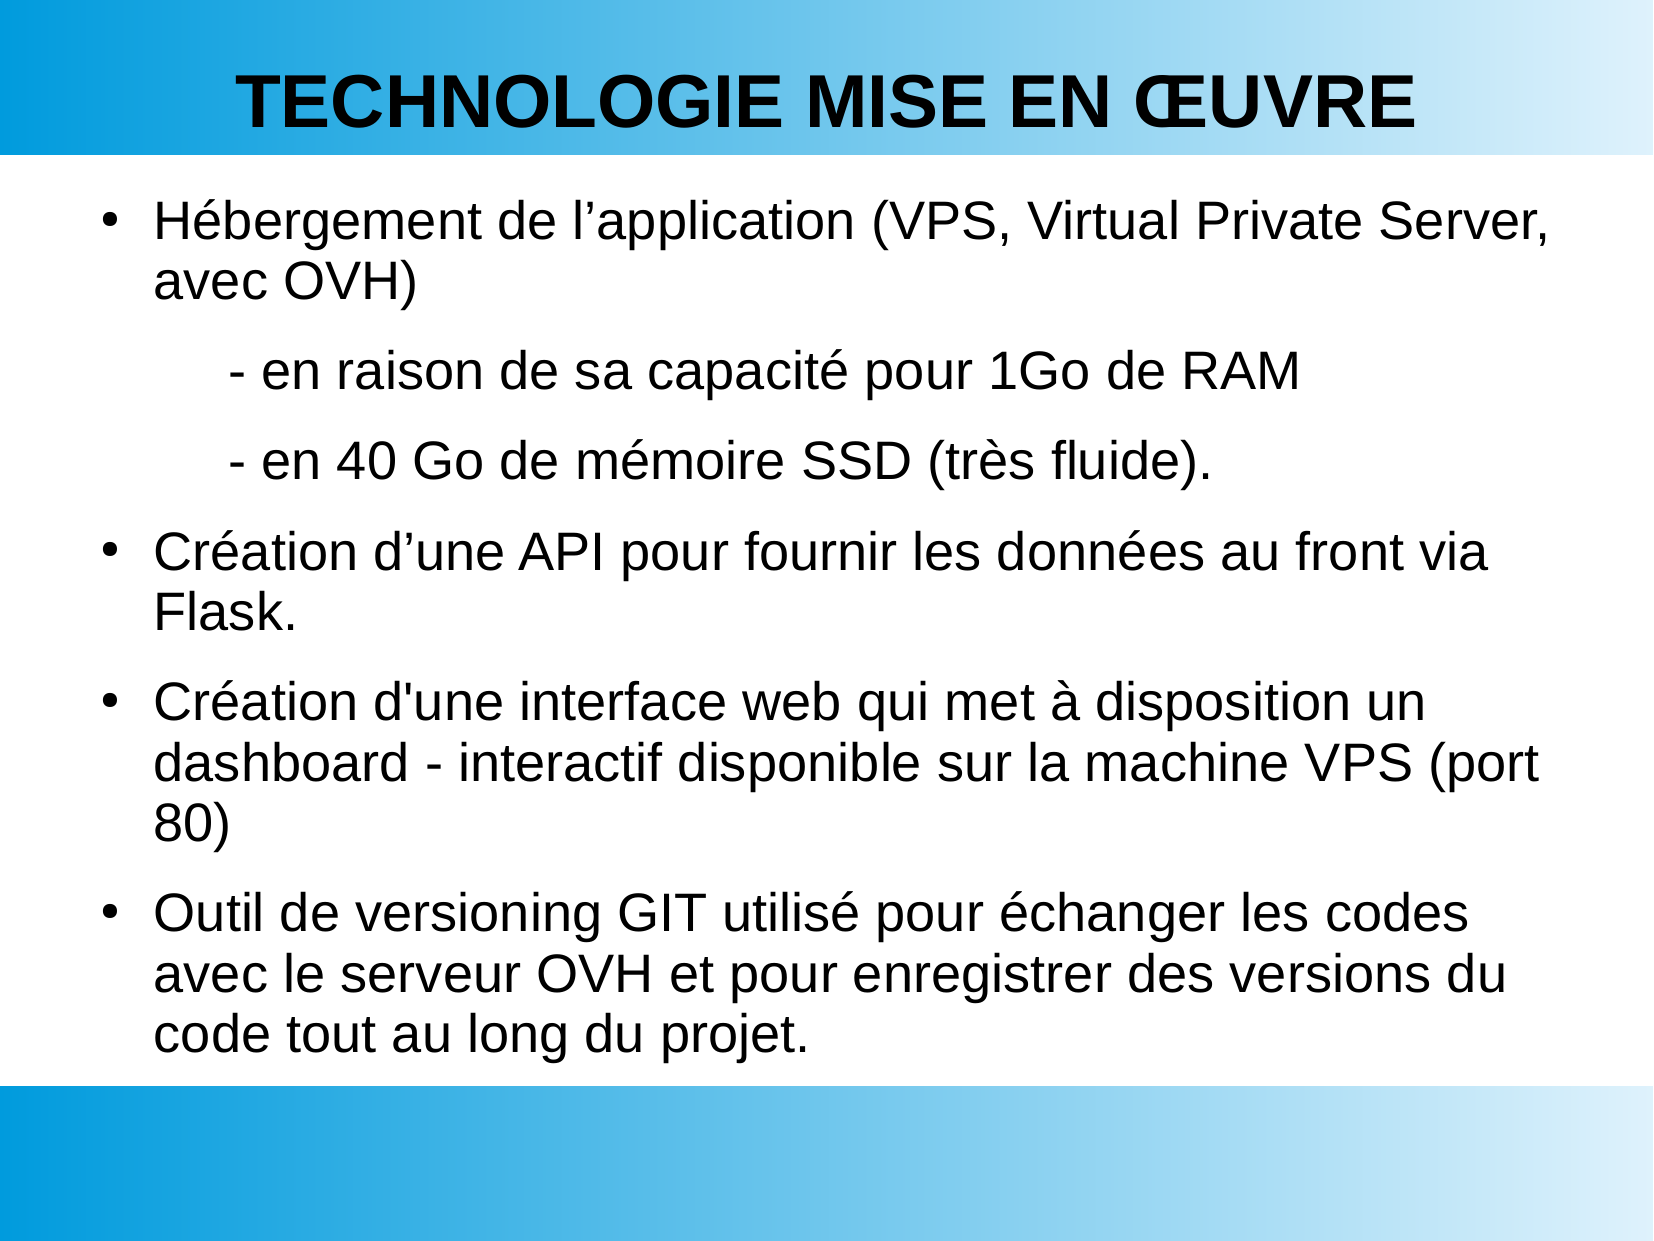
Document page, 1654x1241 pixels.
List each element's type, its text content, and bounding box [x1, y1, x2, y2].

title TECHNOLOGIE MISE EN ŒUVRE [82, 49, 1571, 155]
list Hébergement de l’application (VPS, Virtual Private Server, avec OVH) - en raison de sa capacité pour 1Go de RAM - en 40 Go de mémoire SSD (très fluide). Création d’une API pour fournir les données au front via Flask. Création d'une interface web qui met à disposition un dashboard - interactif disponible sur la machine VPS (port 80) Outil de versioning GIT utilisé pour échanger les codes avec le serveur OVH et pour enregistrer des versions du code tout au long du projet. [82, 190, 1571, 910]
